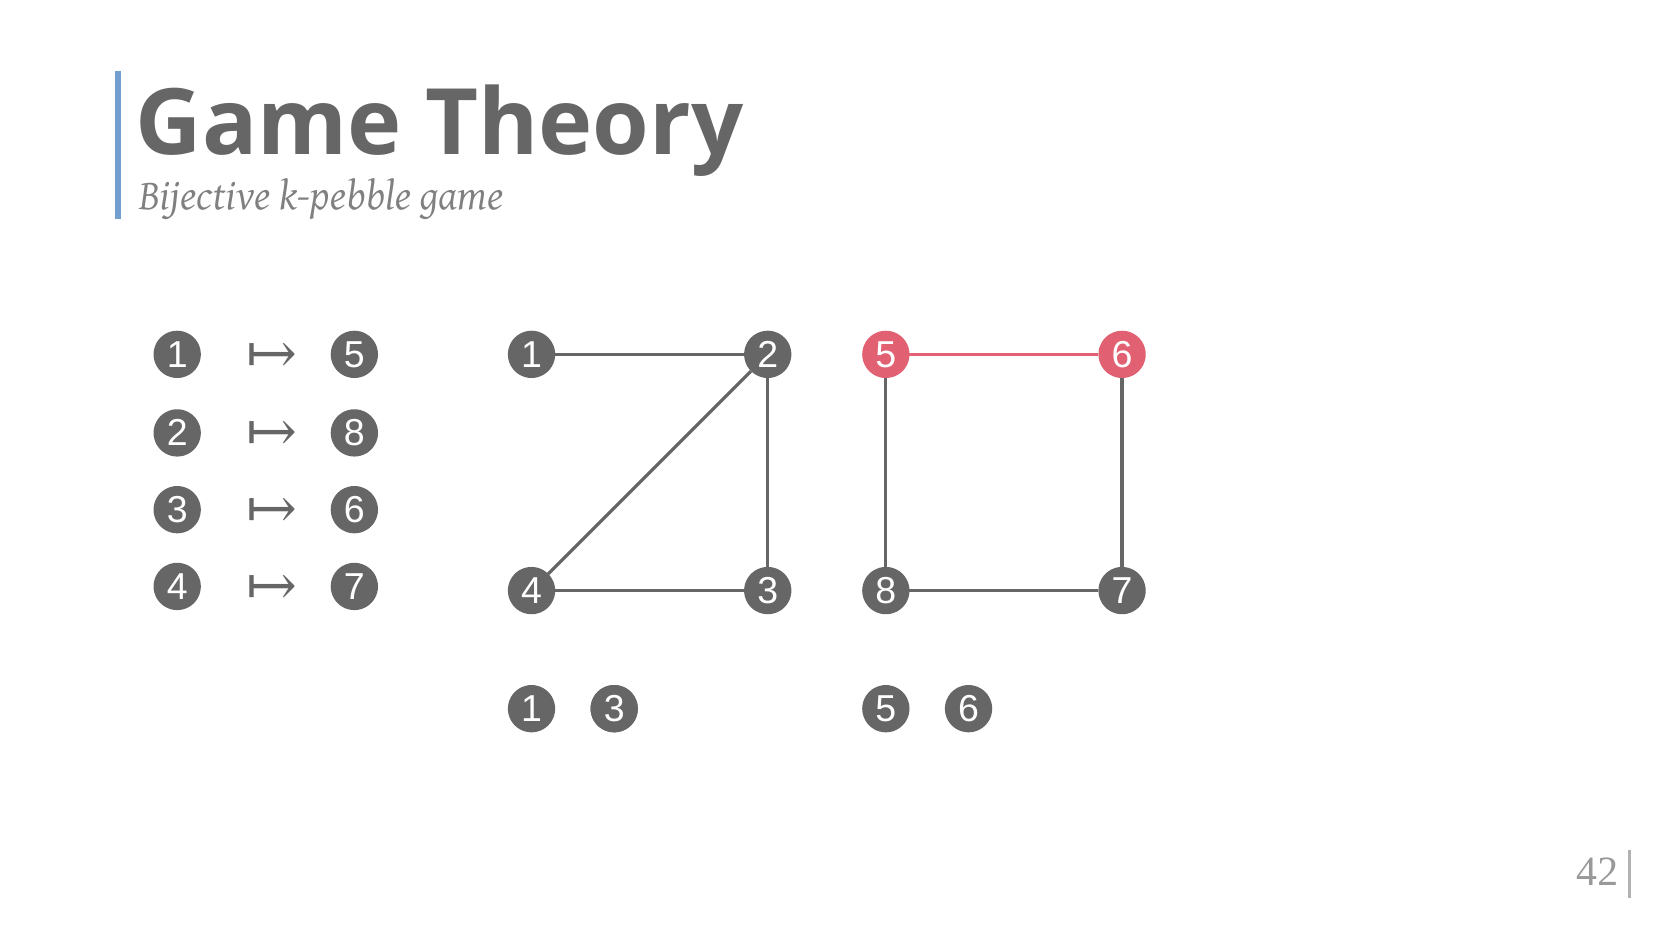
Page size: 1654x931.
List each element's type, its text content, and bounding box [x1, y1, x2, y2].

text_box 3 [744, 567, 792, 615]
text_box 1 [507, 685, 556, 733]
text_box 5 [330, 330, 379, 379]
text_box 5 [862, 330, 910, 378]
text_box ↦ [230, 397, 308, 467]
text_box 5 [862, 685, 910, 733]
text_box 2 [744, 330, 792, 378]
text_box 6 [944, 685, 993, 733]
text_box 3 [590, 685, 638, 733]
title Game Theory [135, 60, 1601, 178]
text_box 4 [507, 566, 556, 615]
text_box ↦ [230, 318, 308, 388]
text_box 1 [507, 330, 556, 379]
text_box 2 [153, 409, 201, 457]
text_box 8 [330, 409, 379, 457]
text_box 4 [153, 562, 201, 611]
text_box 6 [330, 486, 379, 534]
text_box 7 [1098, 567, 1146, 615]
text_box 8 [862, 567, 910, 615]
text_box 6 [1098, 330, 1146, 378]
text_box ↦ [230, 474, 308, 544]
text_box ↦ [230, 550, 308, 621]
text_box 3 [153, 486, 201, 534]
text_box 1 [153, 330, 201, 379]
text_box 7 [330, 562, 379, 611]
text_box Bijective k-pebble game [124, 165, 721, 229]
